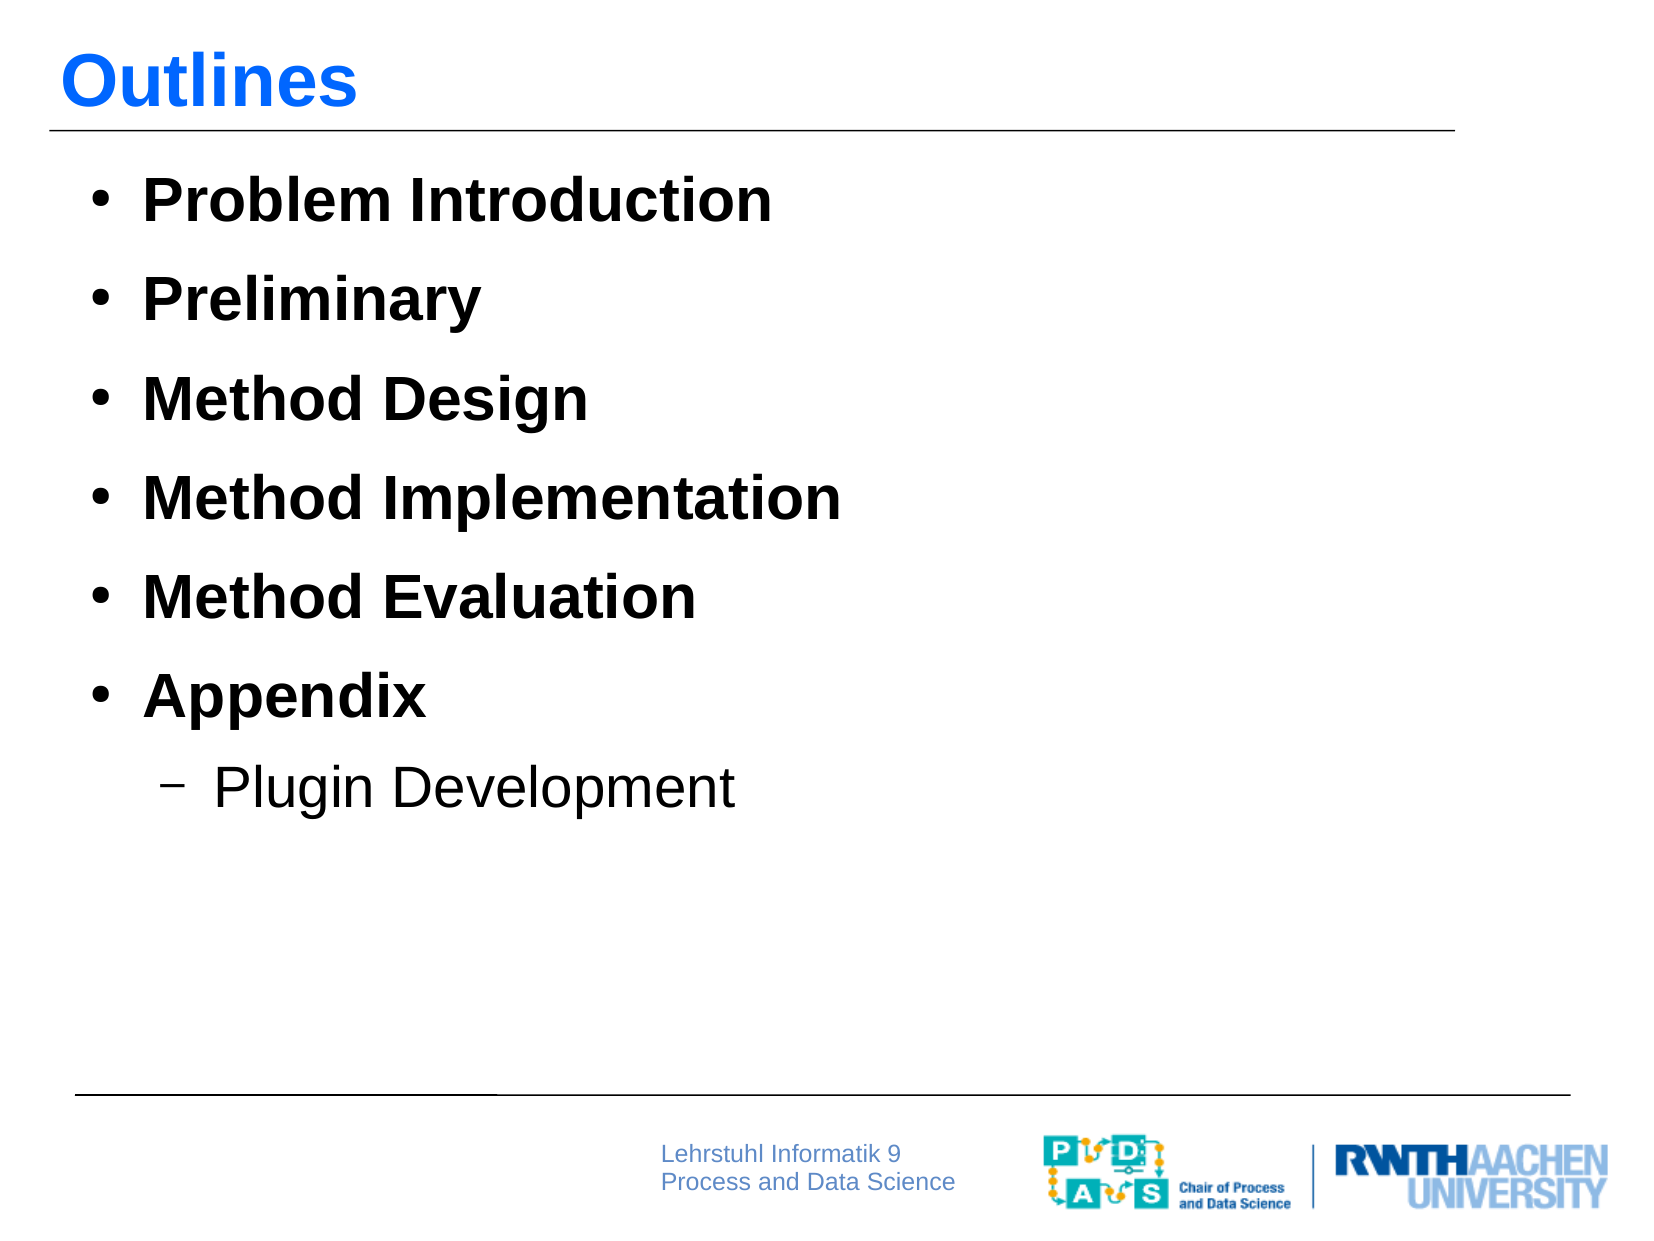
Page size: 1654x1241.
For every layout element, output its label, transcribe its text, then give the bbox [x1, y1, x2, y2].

picture [1005, 1090, 1647, 1241]
list Problem Introduction Preliminary Method Design Method Implementation Method Evaluation Appendix Plugin Development [71, 165, 1561, 1021]
title Outlines [60, 30, 1549, 131]
